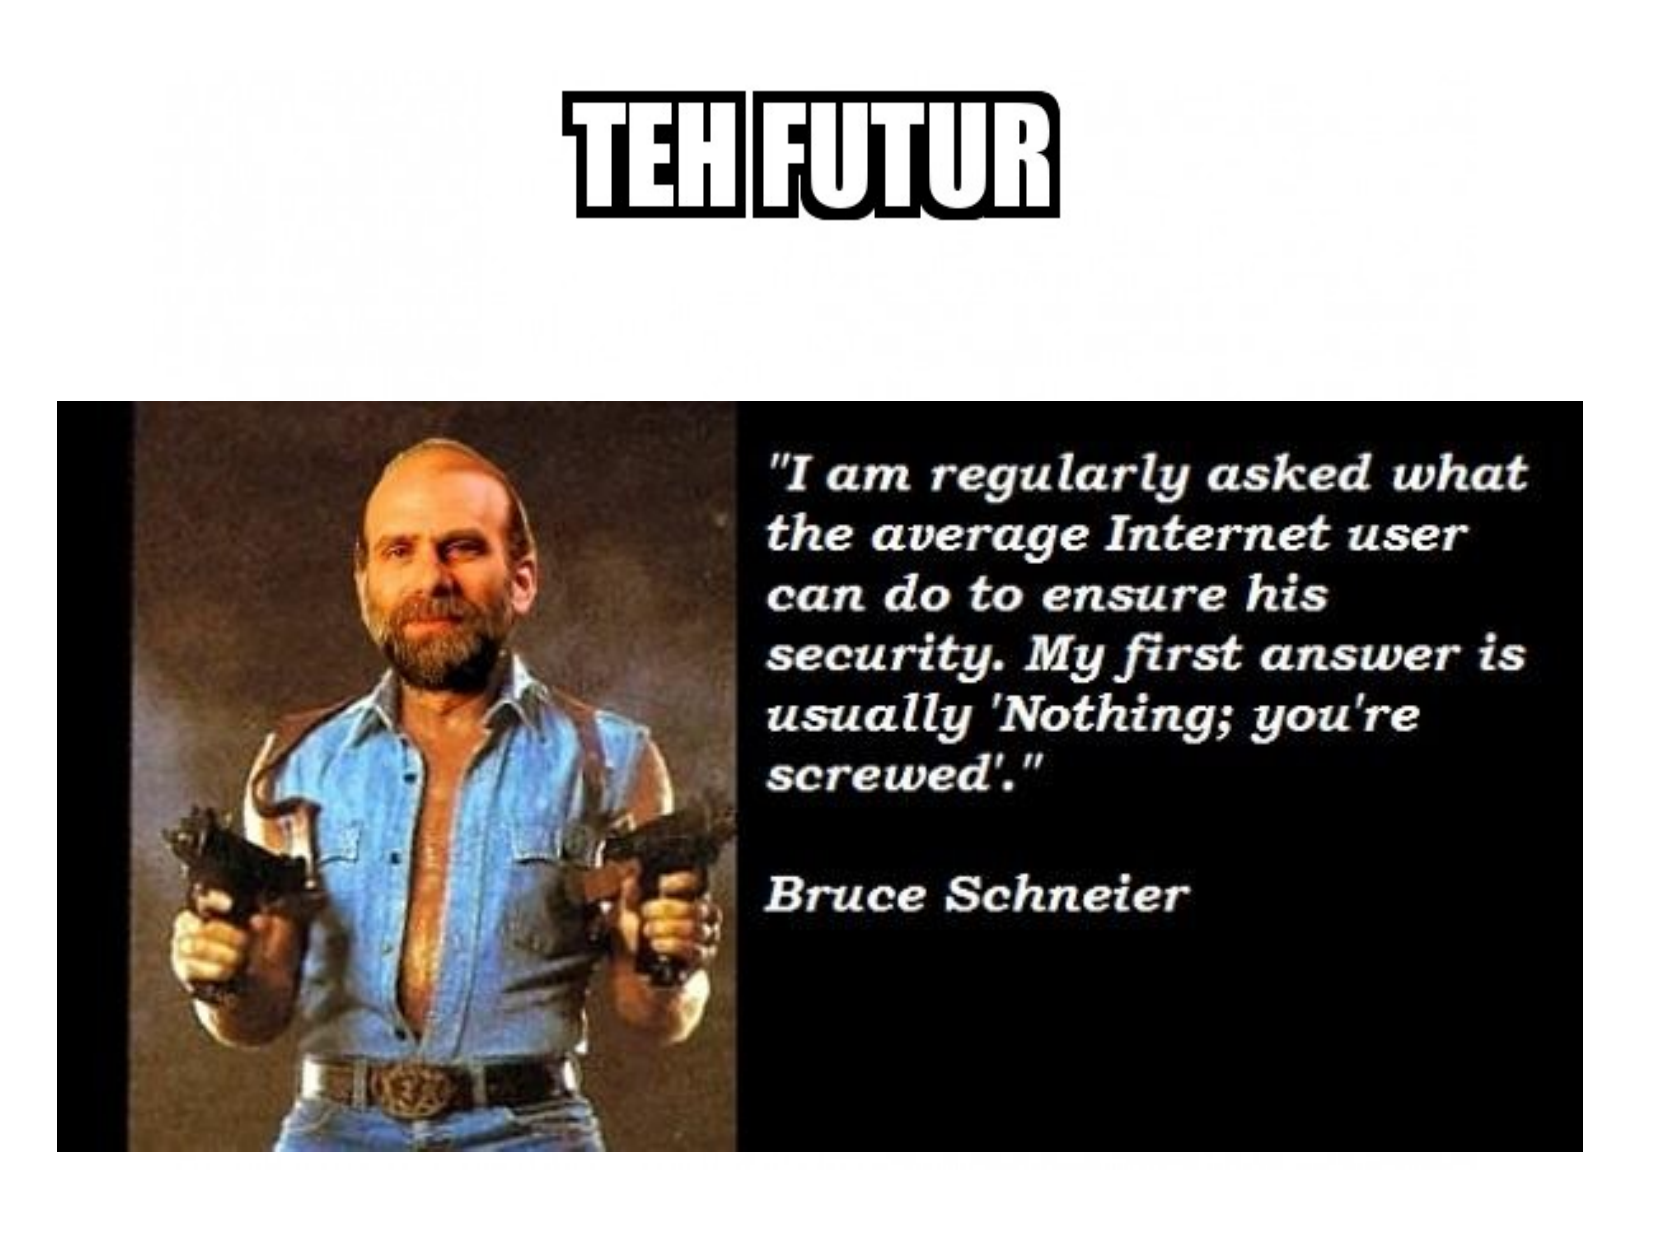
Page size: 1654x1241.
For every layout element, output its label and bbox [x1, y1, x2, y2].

picture [57, 70, 1583, 1170]
